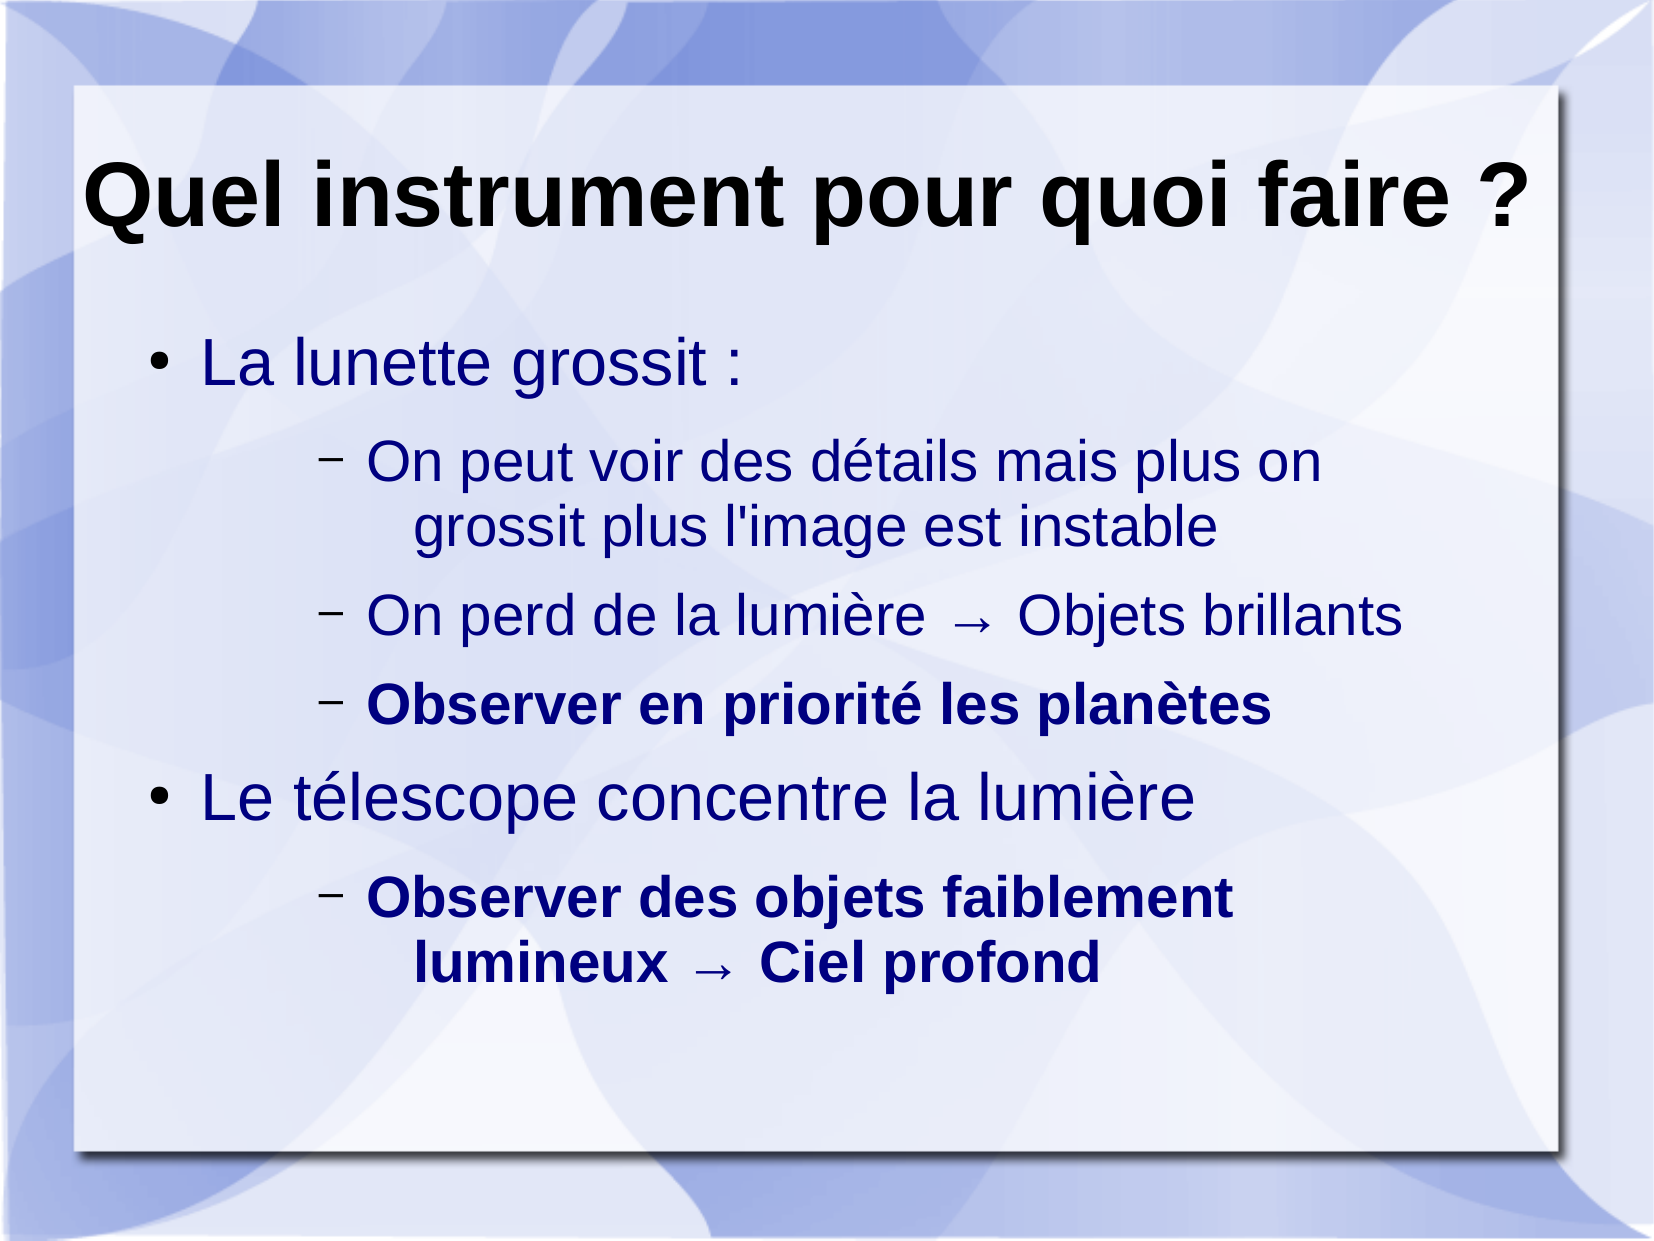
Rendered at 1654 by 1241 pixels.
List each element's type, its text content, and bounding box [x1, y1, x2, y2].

picture [0, 0, 1654, 1241]
title Quel instrument pour quoi faire ? [82, 90, 1536, 298]
list La lunette grossit : On peut voir des détails mais plus on grossit plus l'image est instable On perd de la lumière → Objets brillants Observer en priorité les planètes Le télescope concentre la lumière Observer des objets faiblement lumineux → Ciel profond [129, 324, 1489, 1045]
